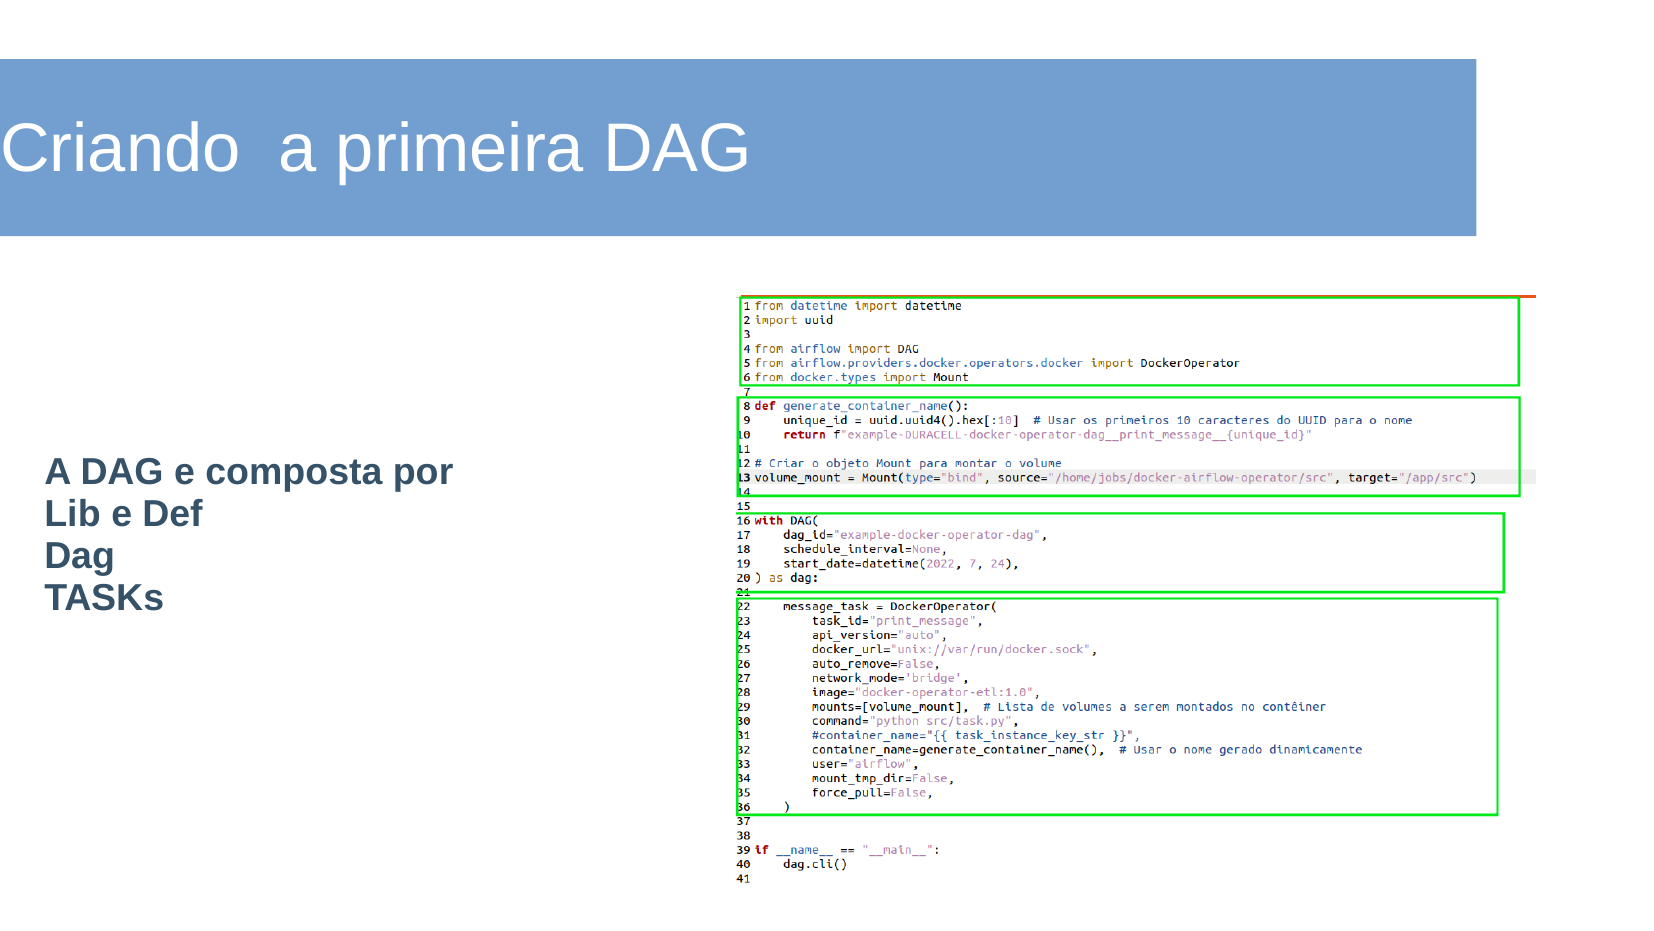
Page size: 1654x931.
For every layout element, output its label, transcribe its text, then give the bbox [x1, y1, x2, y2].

title Criando a primeira DAG [0, 59, 1477, 237]
picture [736, 295, 1536, 886]
text_box A DAG e composta por Lib e Def Dag TASKs [29, 442, 621, 732]
